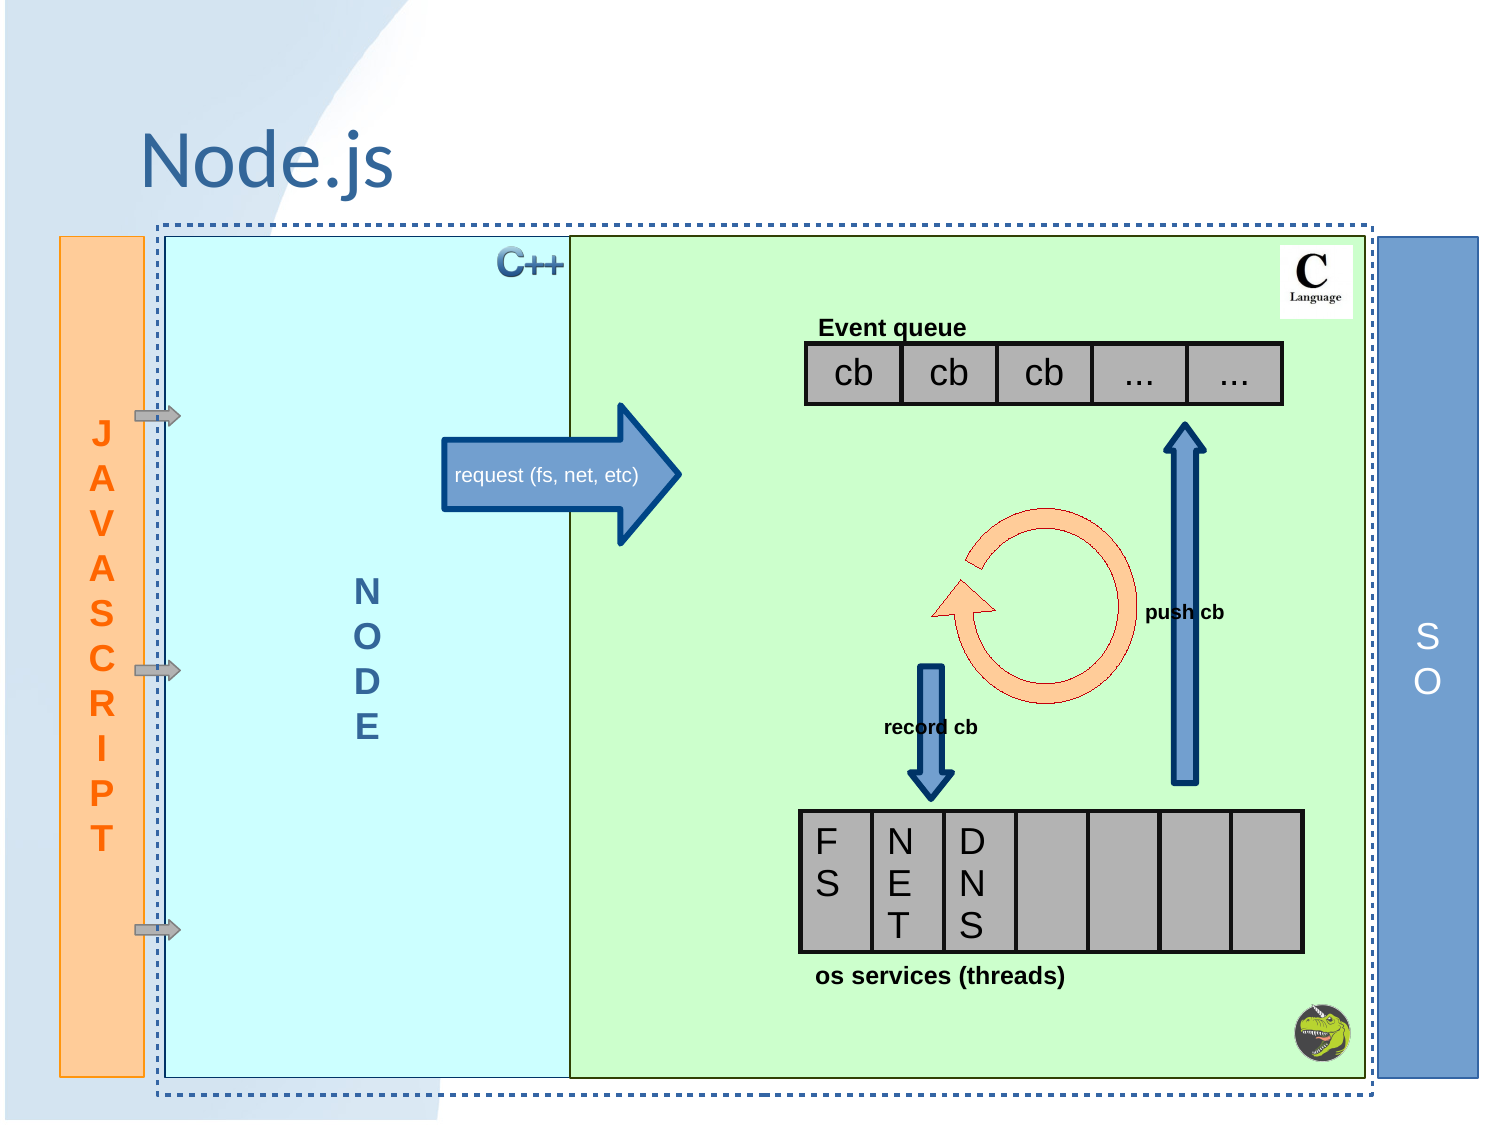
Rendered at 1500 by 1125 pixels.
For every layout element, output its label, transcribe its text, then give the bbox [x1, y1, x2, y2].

table_header cb [904, 346, 995, 402]
text_box Event queue [803, 304, 1021, 350]
text_box push cb [1165, 424, 1205, 784]
text_box [135, 405, 181, 426]
text_box os services (threads) [800, 951, 1186, 997]
text_box request (fs, net, etc) [444, 405, 680, 544]
text_box FS [803, 813, 870, 950]
text_box [135, 660, 181, 681]
table_header cb [808, 346, 899, 402]
text_box S O [1377, 236, 1478, 1078]
text_box J A V A S C R I P T [60, 236, 144, 1077]
text_box N O D E [165, 272, 570, 1078]
text_box [135, 919, 181, 940]
text_box Node.js [124, 36, 1382, 272]
table_header ... [1189, 346, 1280, 402]
text_box record cb [909, 666, 953, 800]
text_box [570, 236, 1366, 1078]
text_box NET [874, 813, 942, 950]
text_box DNS [946, 813, 1014, 950]
picture [0, 0, 1500, 1125]
table_header cb [999, 346, 1090, 402]
table_header ... [1094, 346, 1185, 402]
